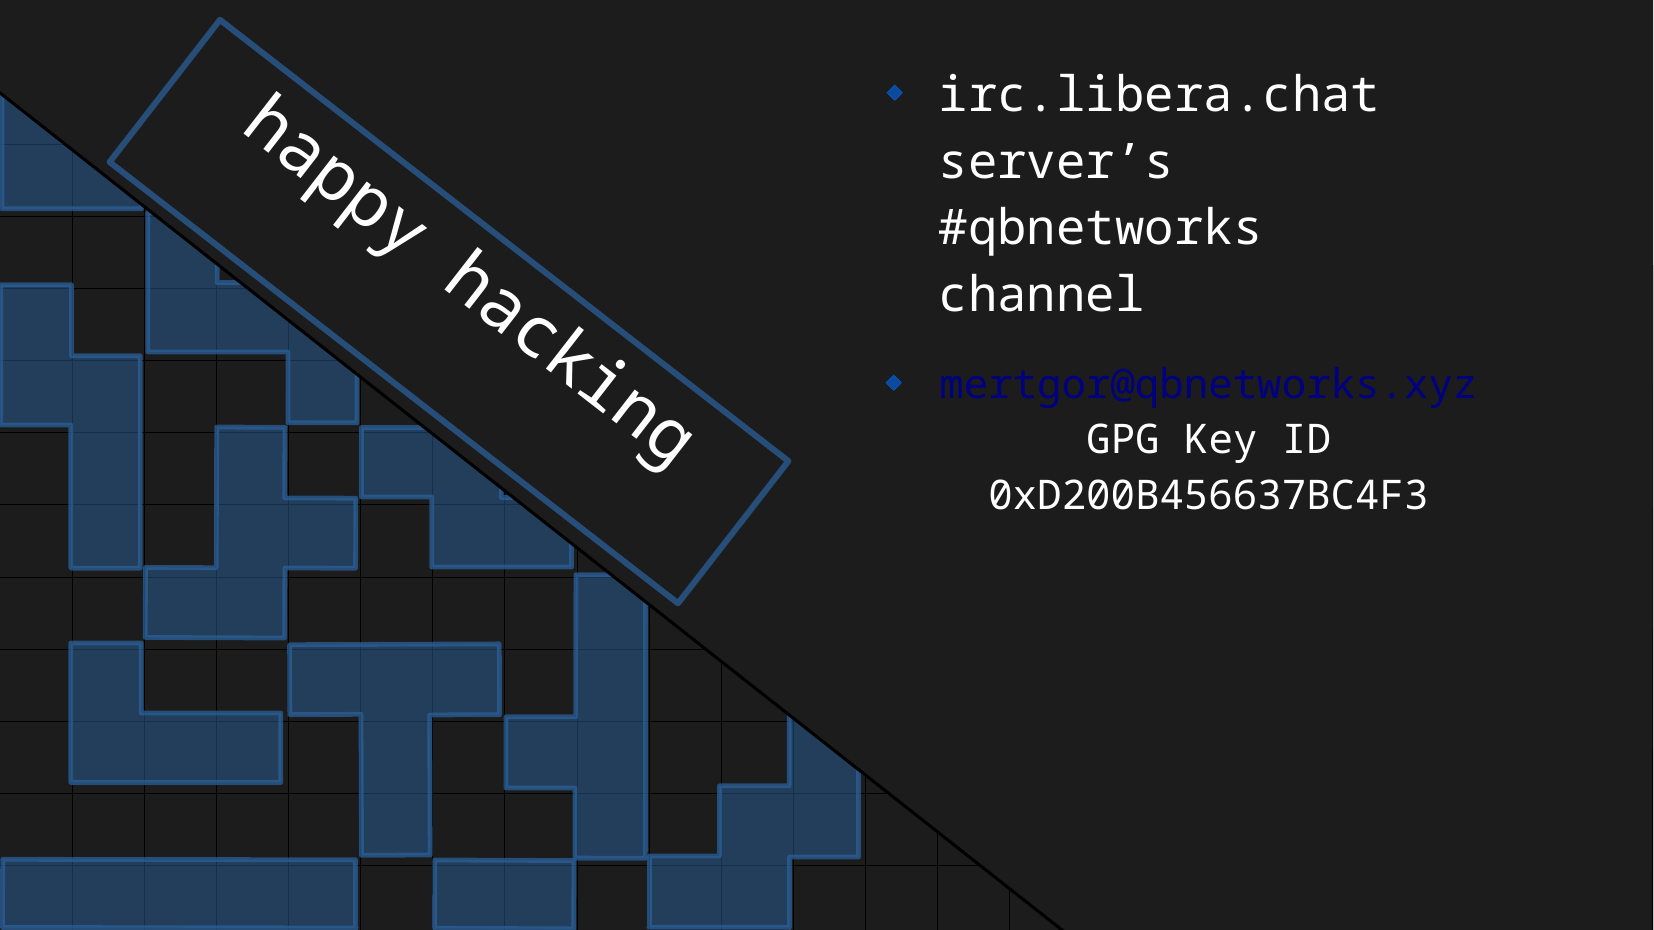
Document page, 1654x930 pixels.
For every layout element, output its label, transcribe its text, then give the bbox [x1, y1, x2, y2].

title happy hacking [109, 19, 789, 604]
list irc.libera.chat server’s #qbnetworks channel mertgor@qbnetworks.xyz GPG Key ID 0xD200B456637BC4F3 [868, 58, 1480, 629]
